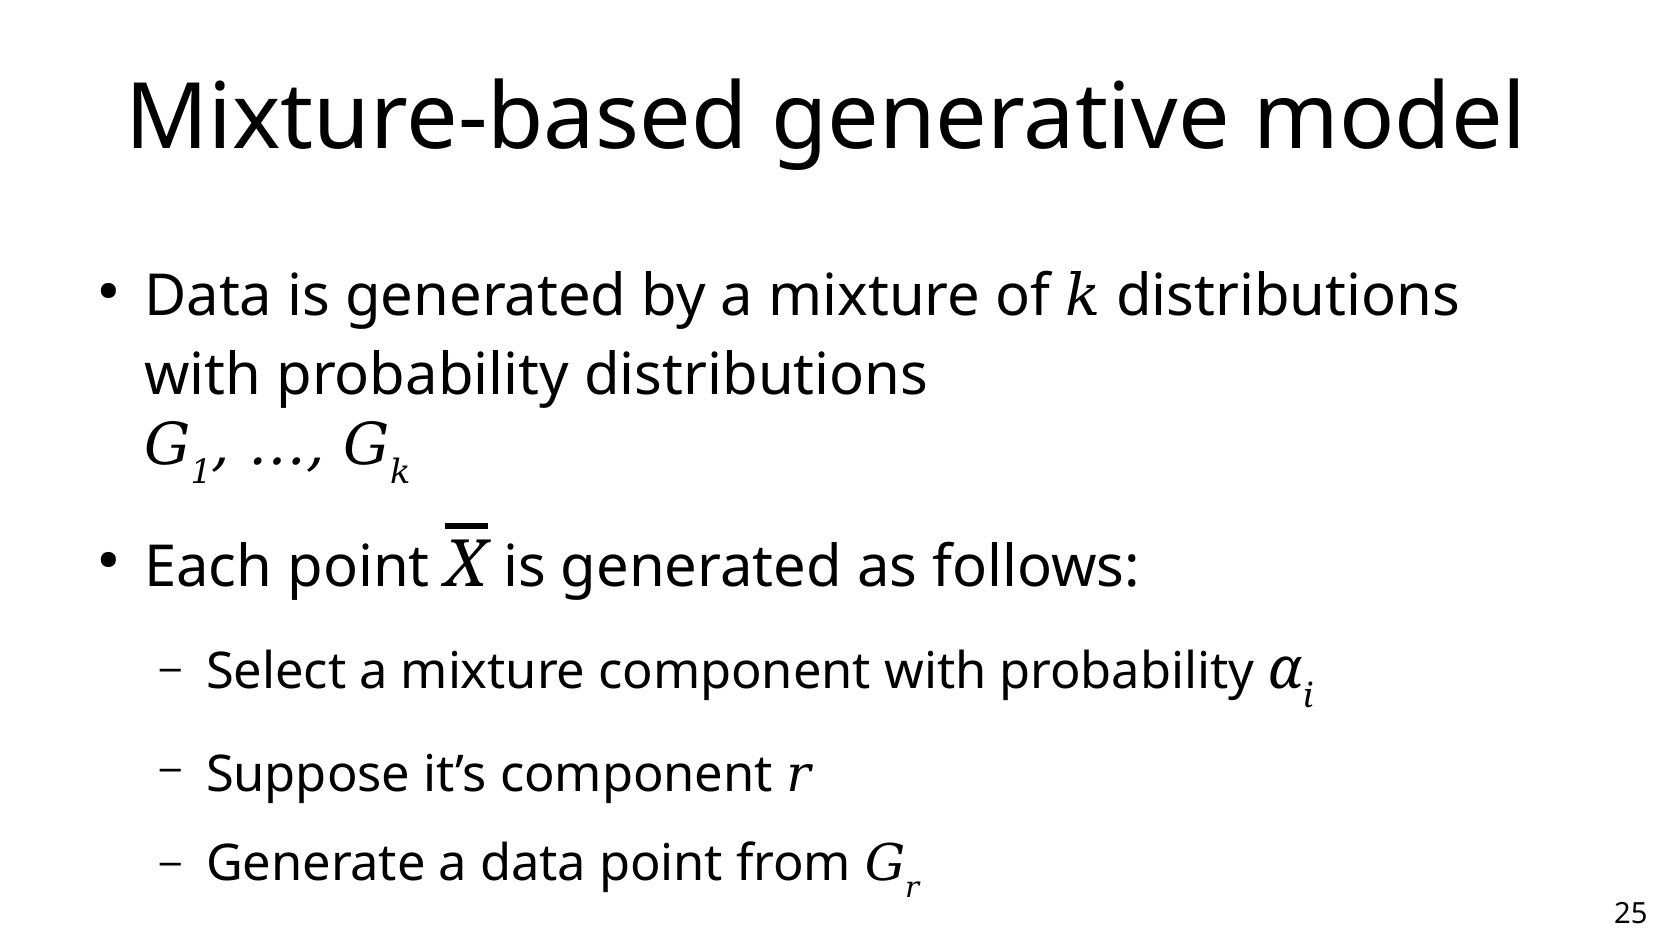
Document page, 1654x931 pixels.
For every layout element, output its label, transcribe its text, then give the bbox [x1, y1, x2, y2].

title Mixture-based generative model [82, 1, 1571, 226]
list Data is generated by a mixture of k distributions with probability distributions G1, …, Gk Each point X is generated as follows: Select a mixture component with probability αi Suppose it’s component r Generate a data point from Gr [82, 253, 1571, 906]
